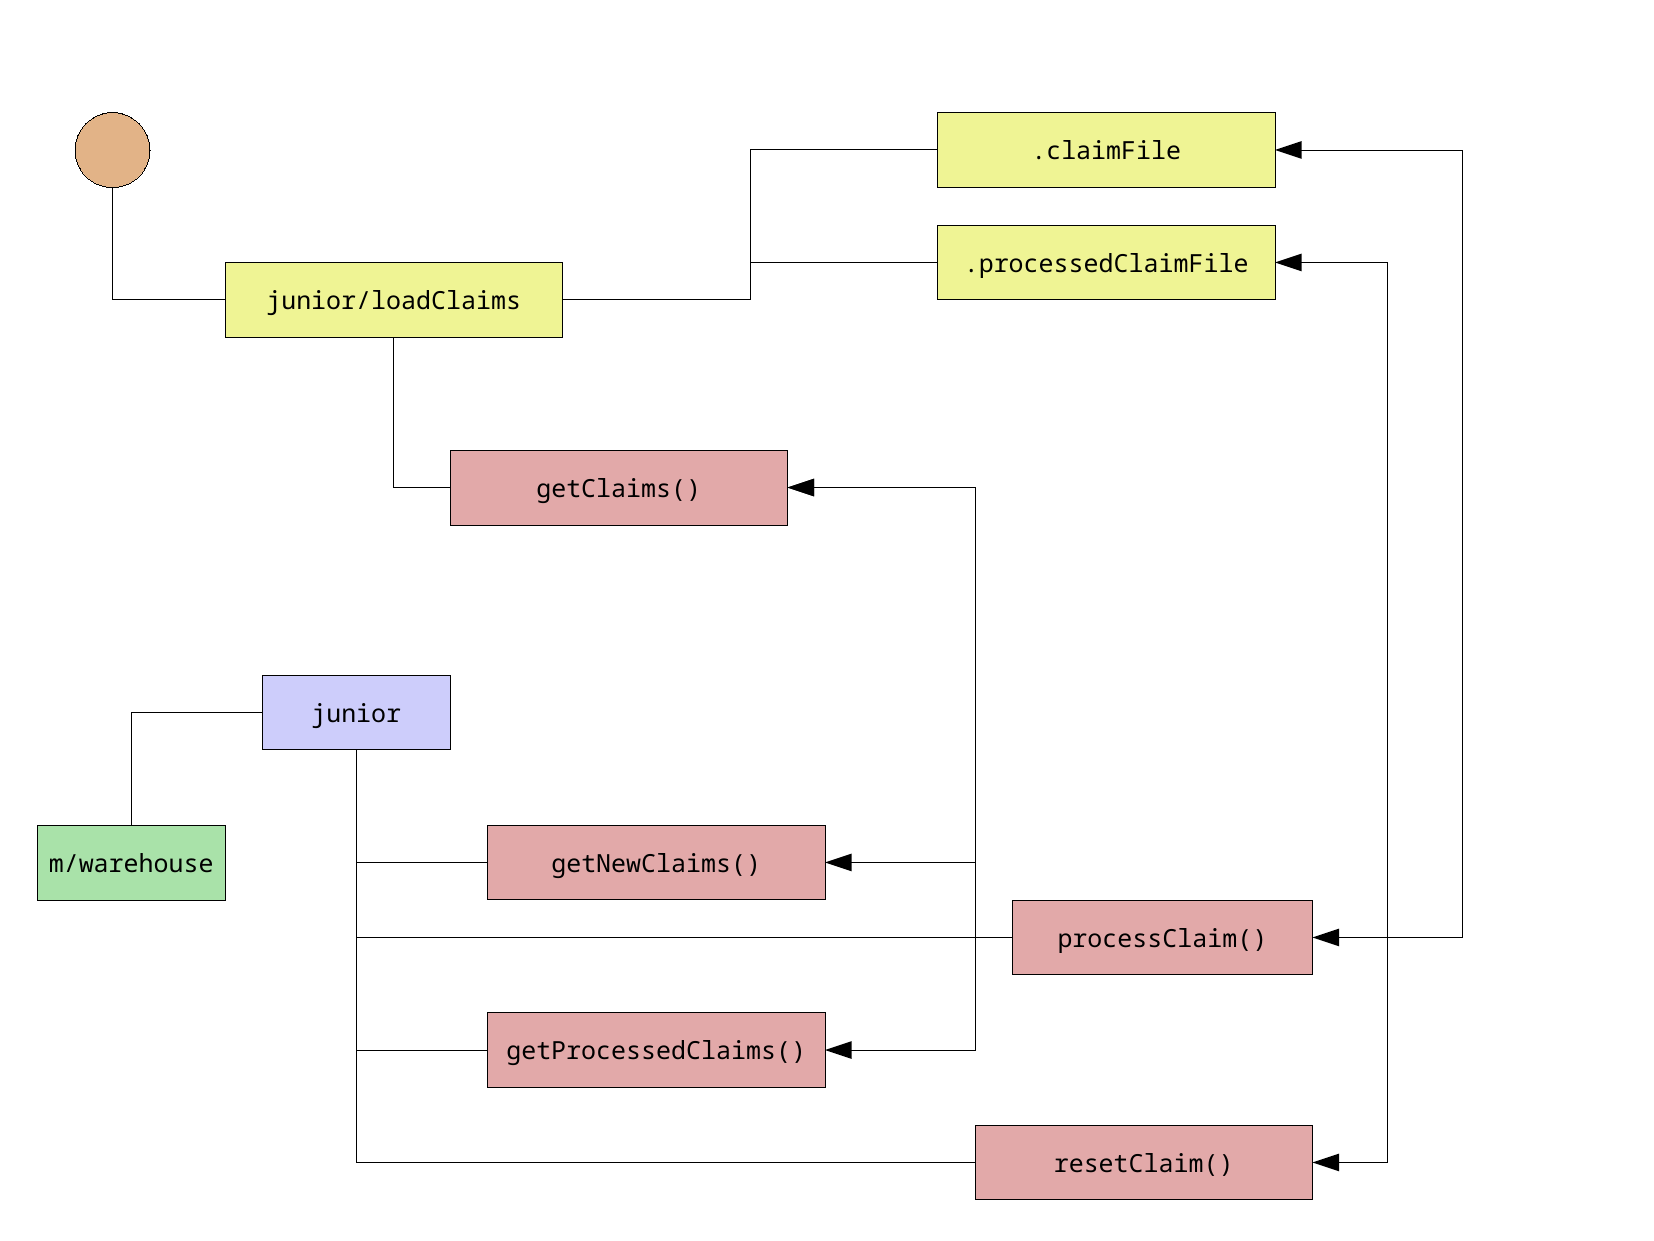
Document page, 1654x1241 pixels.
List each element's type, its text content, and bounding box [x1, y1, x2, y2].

text_box junior [262, 675, 451, 750]
text_box getNewClaims() [487, 825, 826, 900]
text_box .claimFile [937, 112, 1276, 188]
text_box processClaim() [1012, 900, 1313, 975]
text_box resetClaim() [975, 1125, 1313, 1200]
text_box getProcessedClaims() [487, 1012, 826, 1088]
text_box junior/loadClaims [225, 262, 563, 338]
text_box getClaims() [450, 450, 788, 526]
text_box m/warehouse [37, 825, 226, 901]
text_box [75, 112, 151, 188]
text_box .processedClaimFile [937, 225, 1276, 300]
